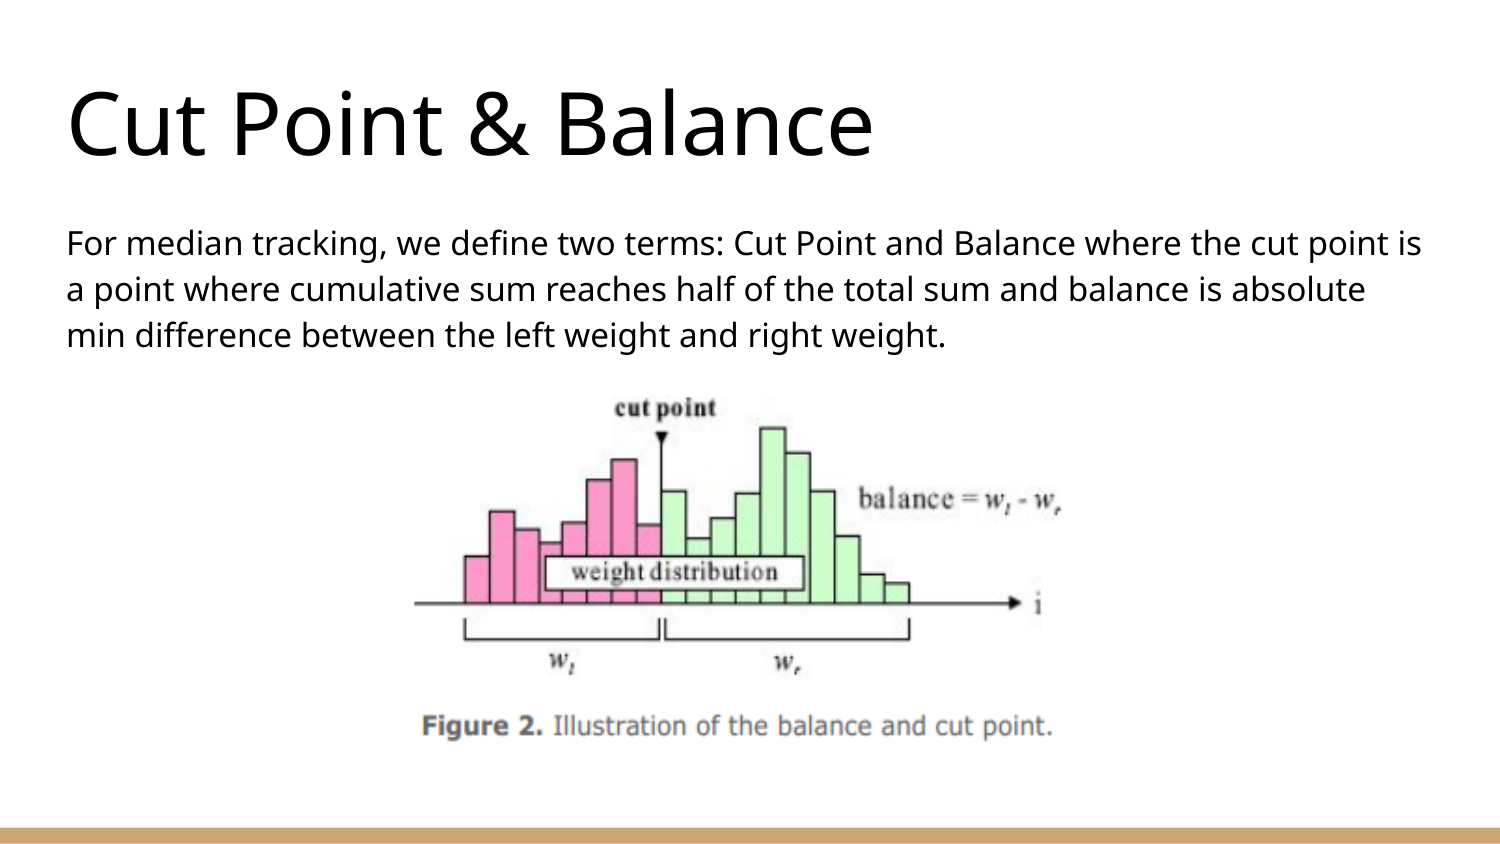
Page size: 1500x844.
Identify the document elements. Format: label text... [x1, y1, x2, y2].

list For median tracking, we define two terms: Cut Point and Balance where the cut point is a point where cumulative sum reaches half of the total sum and balance is absolute min difference between the left weight and right weight. [51, 200, 1449, 752]
title Cut Point & Balance [51, 51, 1449, 189]
picture [288, 380, 1205, 766]
